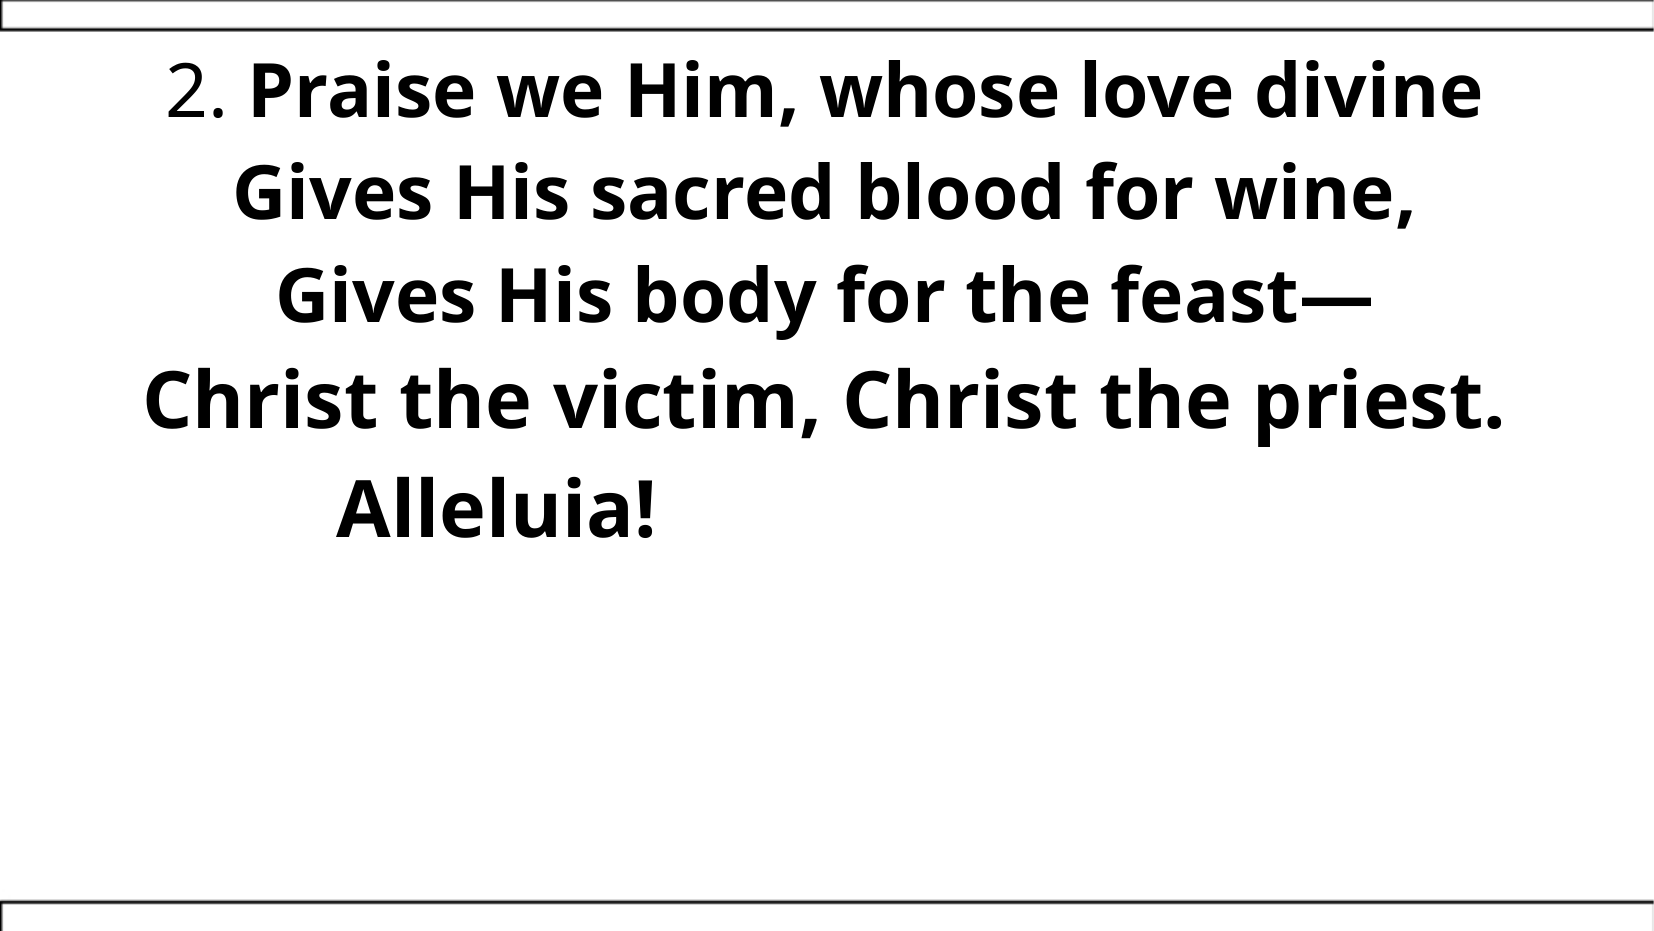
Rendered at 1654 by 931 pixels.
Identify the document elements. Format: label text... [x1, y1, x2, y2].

text_box 2. Praise we Him, whose love divine Gives His sacred blood for wine, Gives His body for the feast— Christ the victim, Christ the priest. Alleluia! [75, 30, 1576, 556]
picture [0, 0, 1654, 931]
